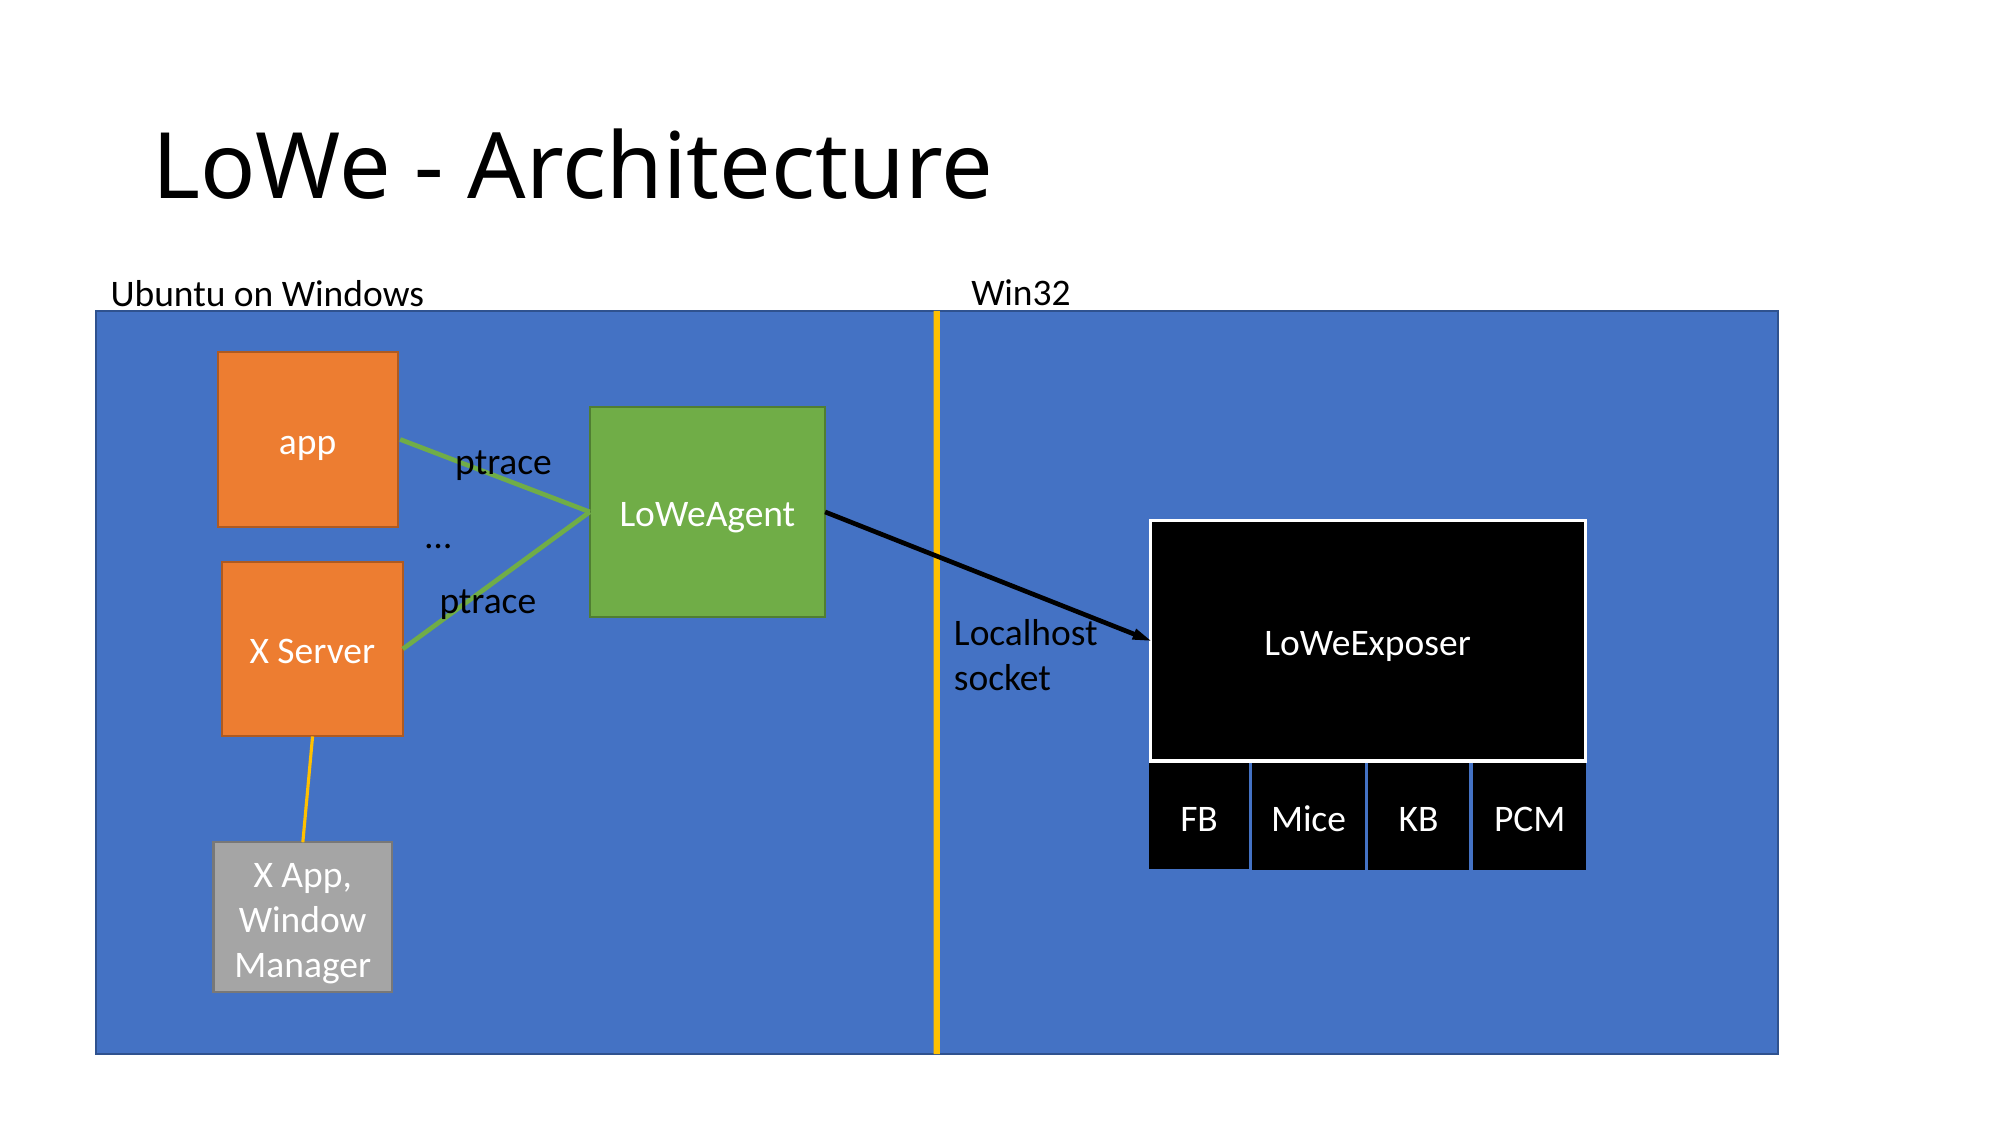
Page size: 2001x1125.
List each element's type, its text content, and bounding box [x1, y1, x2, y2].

text_box LoWeExposer [1150, 520, 1585, 761]
text_box Ubuntu on Windows [95, 261, 444, 323]
text_box X Server [222, 562, 403, 736]
text_box LoWeAgent [590, 407, 825, 617]
title LoWe - Architecture [137, 59, 1863, 278]
text_box Localhost socket [938, 599, 1124, 706]
text_box app [218, 352, 398, 527]
text_box Win32 [956, 260, 1088, 322]
text_box X App, Window Manager [213, 842, 392, 992]
text_box KB [1369, 764, 1468, 869]
text_box Mice [1253, 764, 1364, 869]
text_box [96, 311, 933, 1054]
text_box FB [1150, 764, 1248, 868]
text_box … [410, 503, 467, 564]
text_box [940, 561, 1036, 599]
text_box ptrace [440, 429, 569, 490]
text_box PCM [1474, 764, 1585, 869]
text_box ptrace [424, 568, 553, 630]
text_box [940, 311, 1778, 1054]
